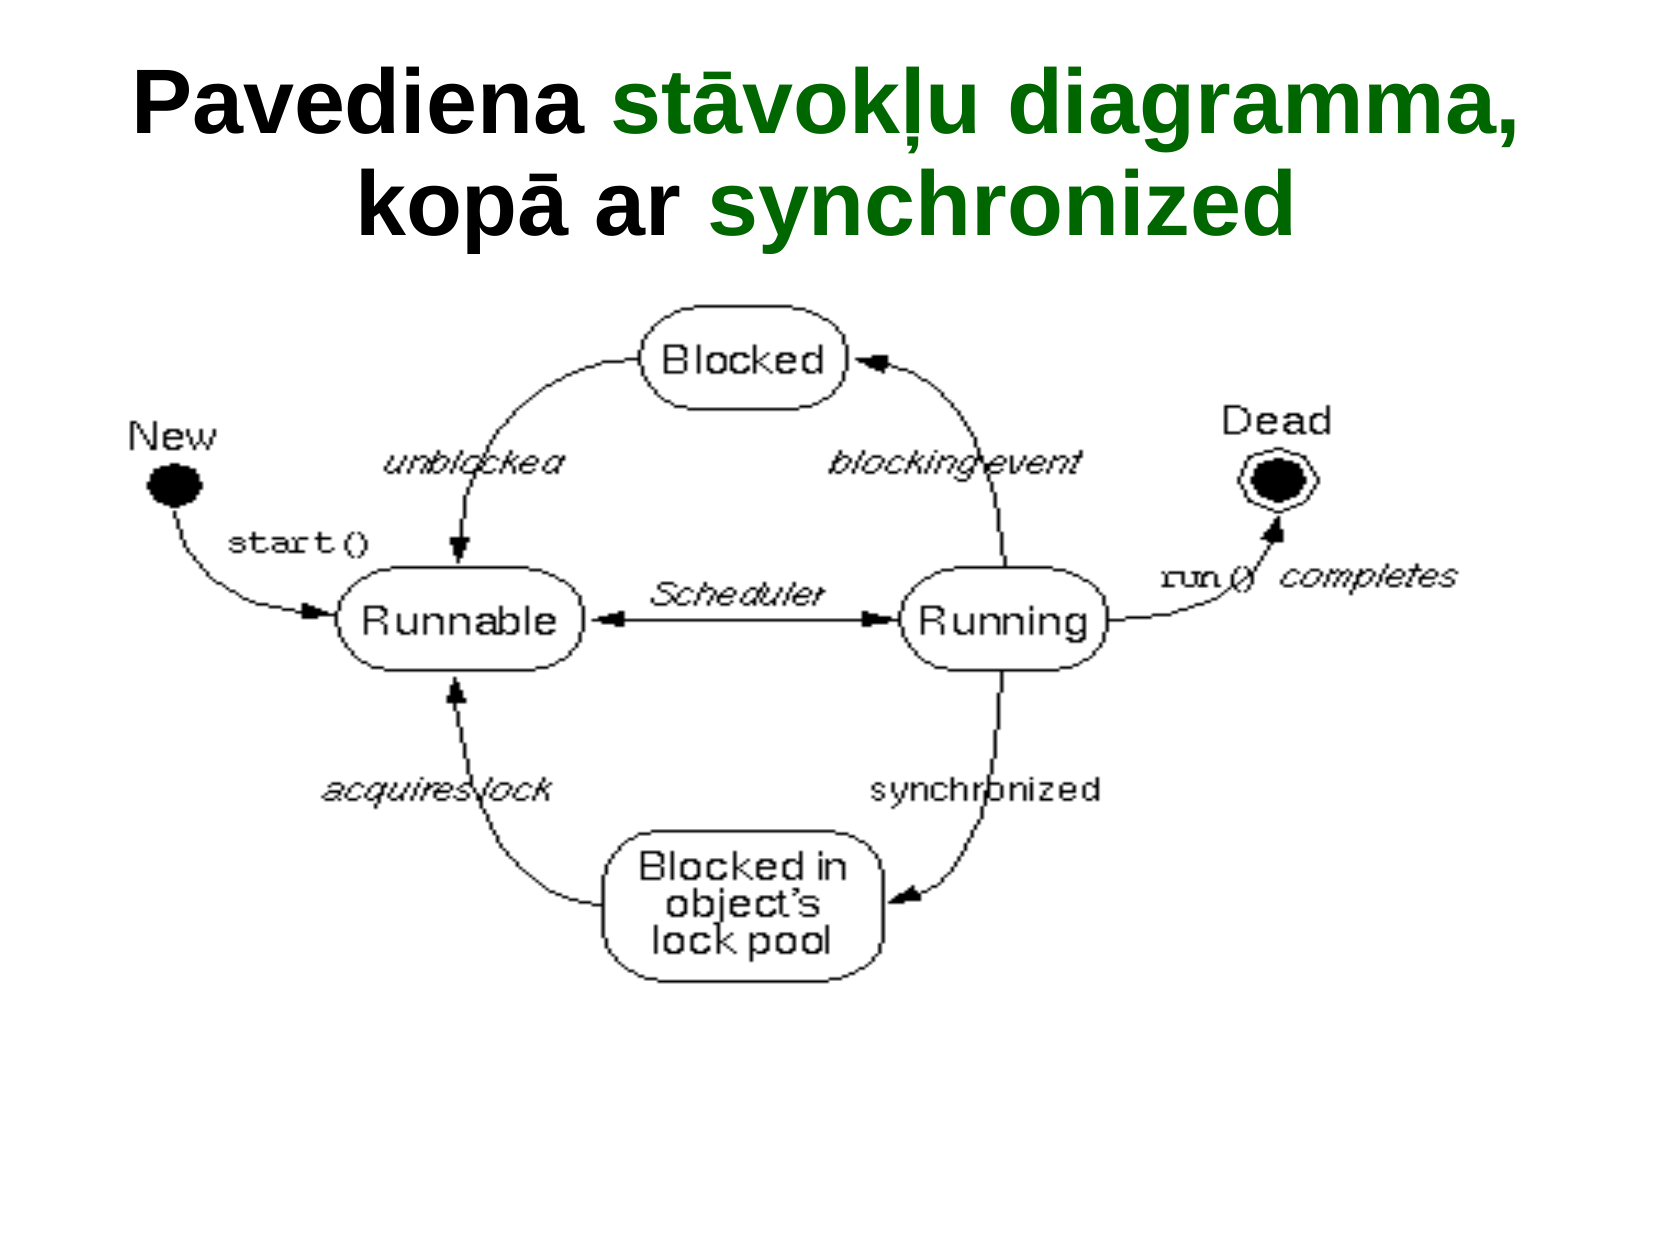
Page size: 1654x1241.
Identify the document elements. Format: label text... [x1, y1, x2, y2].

picture [82, 290, 1512, 1010]
title Pavediena stāvokļu diagramma, kopā ar synchronized [82, 49, 1571, 257]
